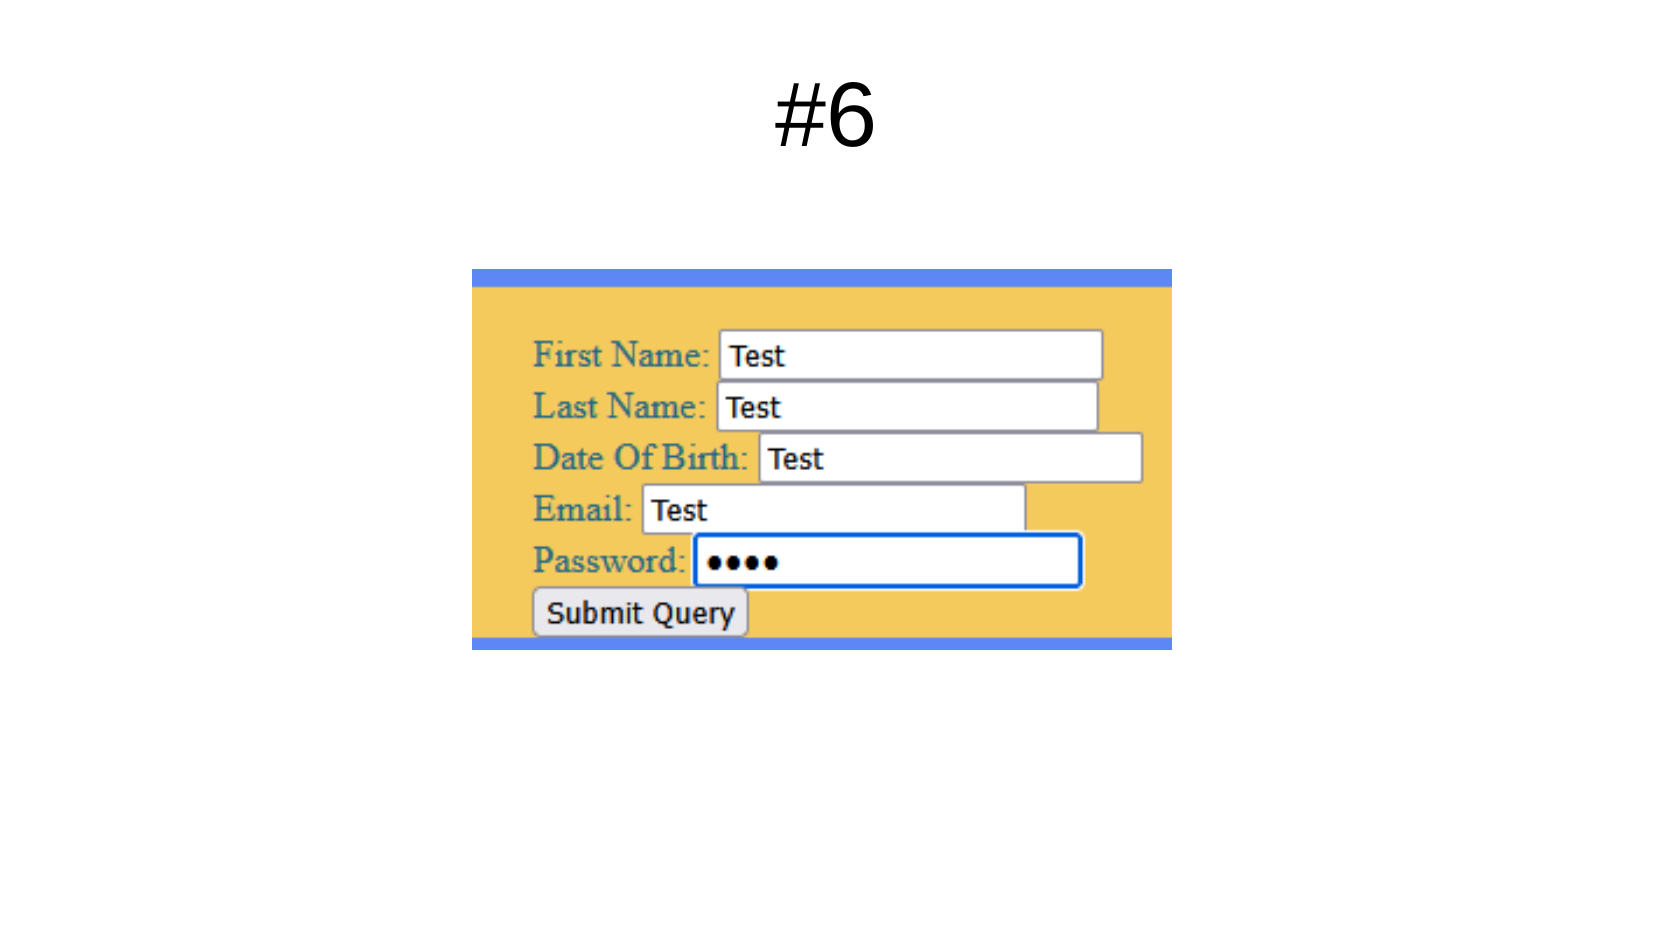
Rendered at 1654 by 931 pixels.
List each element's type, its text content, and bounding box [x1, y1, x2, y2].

title #6 [82, 37, 1571, 193]
picture [472, 269, 1172, 650]
